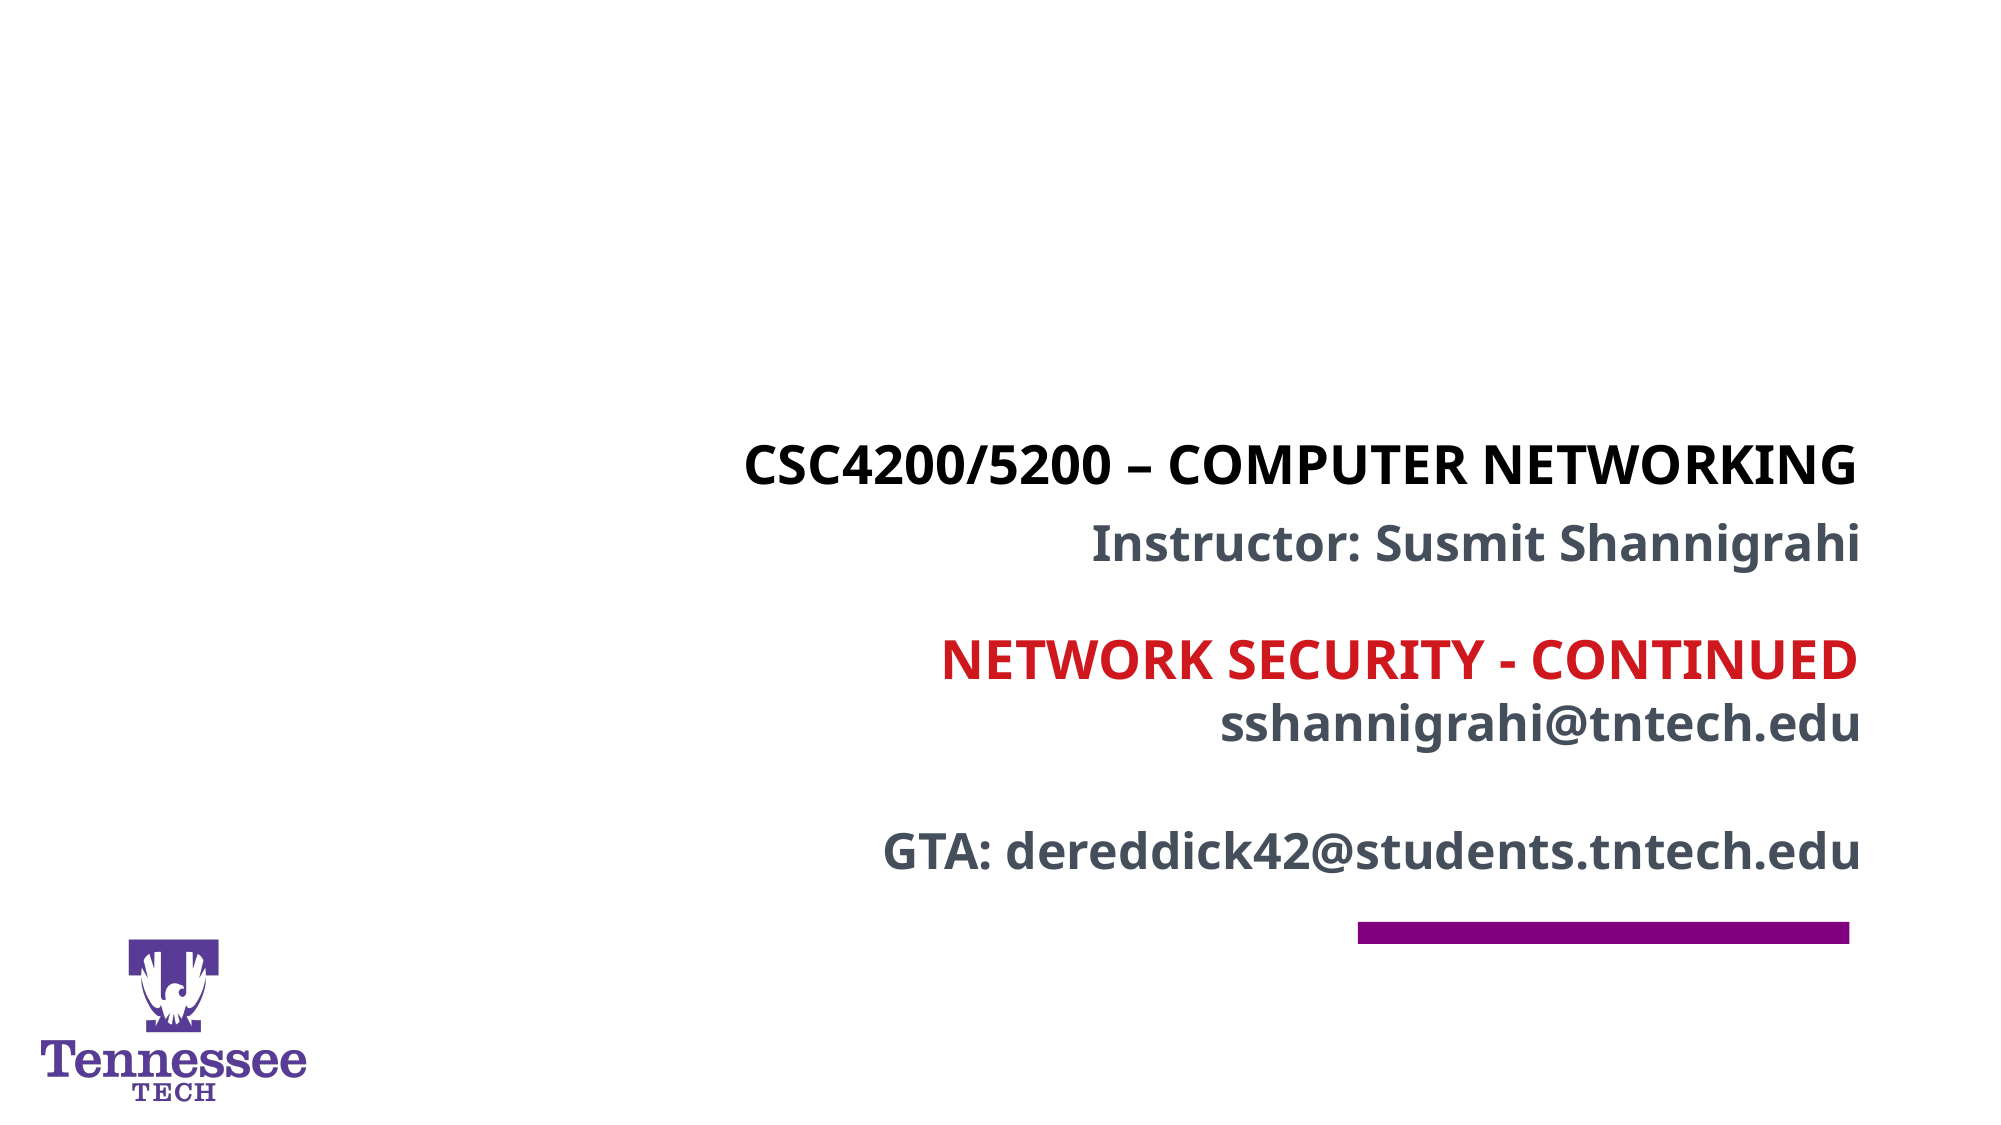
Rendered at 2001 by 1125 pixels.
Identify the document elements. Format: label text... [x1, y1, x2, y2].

text_box Instructor: Susmit Shannigrahi sshannigrahi@tntech.edu GTA: dereddick42@students.tntech.edu [462, 886, 1877, 1075]
picture [16, 914, 331, 1122]
text_box CSC4200/5200 – Computer Networking Network Security - Continued [30, 404, 1875, 706]
